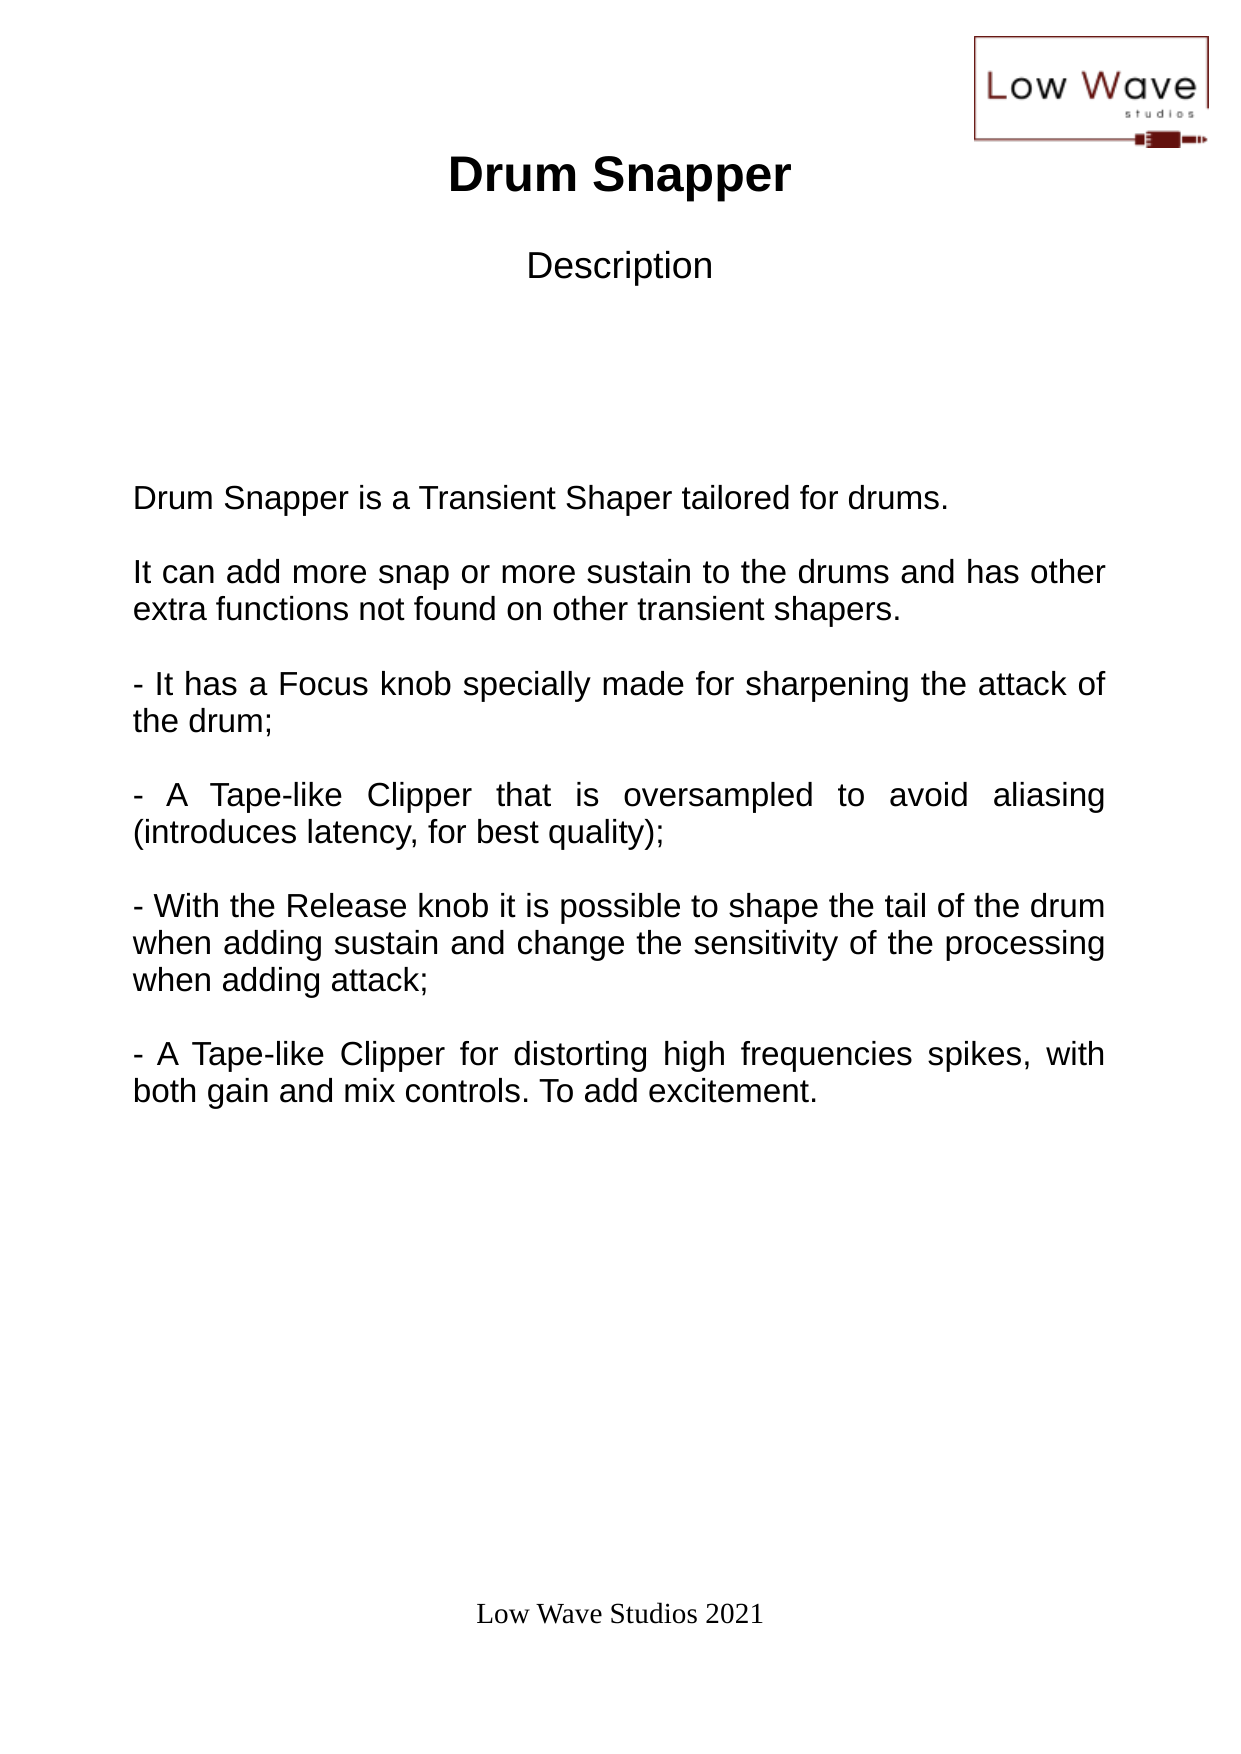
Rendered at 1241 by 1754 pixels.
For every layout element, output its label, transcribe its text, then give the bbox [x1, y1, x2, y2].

title Drum Snapper Description [61, 69, 1179, 363]
picture [974, 36, 1209, 148]
text_box Drum Snapper is a Transient Shaper tailored for drums. It can add more snap or more sustain to the drums and has other extra functions not found on other transient shapers. - It has a Focus knob specially made for sharpening the attack of the drum; - A Tape-like Clipper that is oversampled to avoid aliasing (introduces latency, for best quality); - With the Release knob it is possible to shape the tail of the drum when adding sustain and change the sensitivity of the processing when adding attack; - A Tape-like Clipper for distorting high frequencies spikes, with both gain and mix controls. To add excitement. [118, 472, 1123, 1625]
